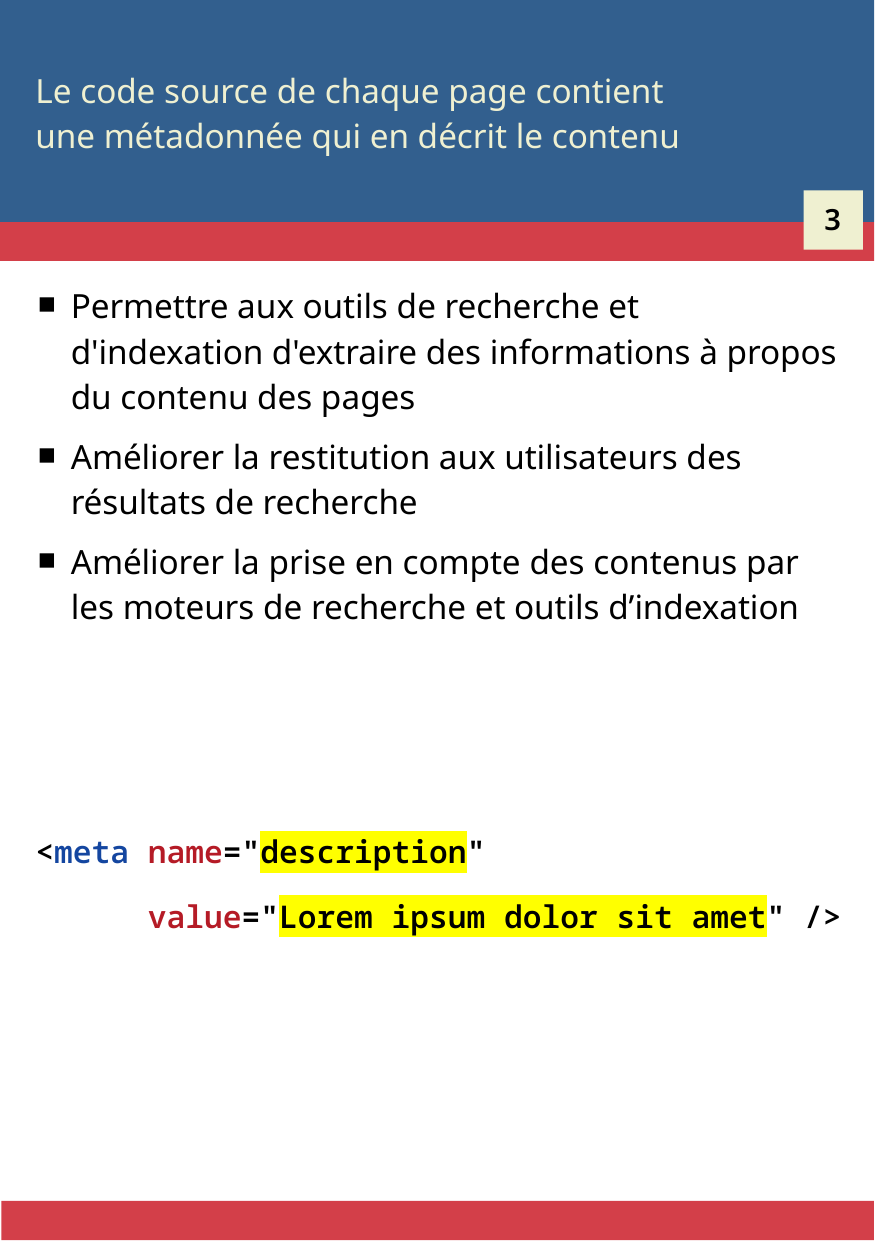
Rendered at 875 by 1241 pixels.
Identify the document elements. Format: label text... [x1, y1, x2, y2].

text_box <meta name="description" value="Lorem ipsum dolor sit amet" /> [35, 809, 851, 951]
list Permettre aux outils de recherche et d'indexation d'extraire des informations à propos du contenu des pages Améliorer la restitution aux utilisateurs des résultats de recherche Améliorer la prise en compte des contenus par les moteurs de recherche et outils d’indexation [23, 283, 839, 1111]
title Le code source de chaque page contient une métadonnée qui en décrit le contenu [35, 13, 839, 213]
text_box 3 [803, 188, 863, 249]
